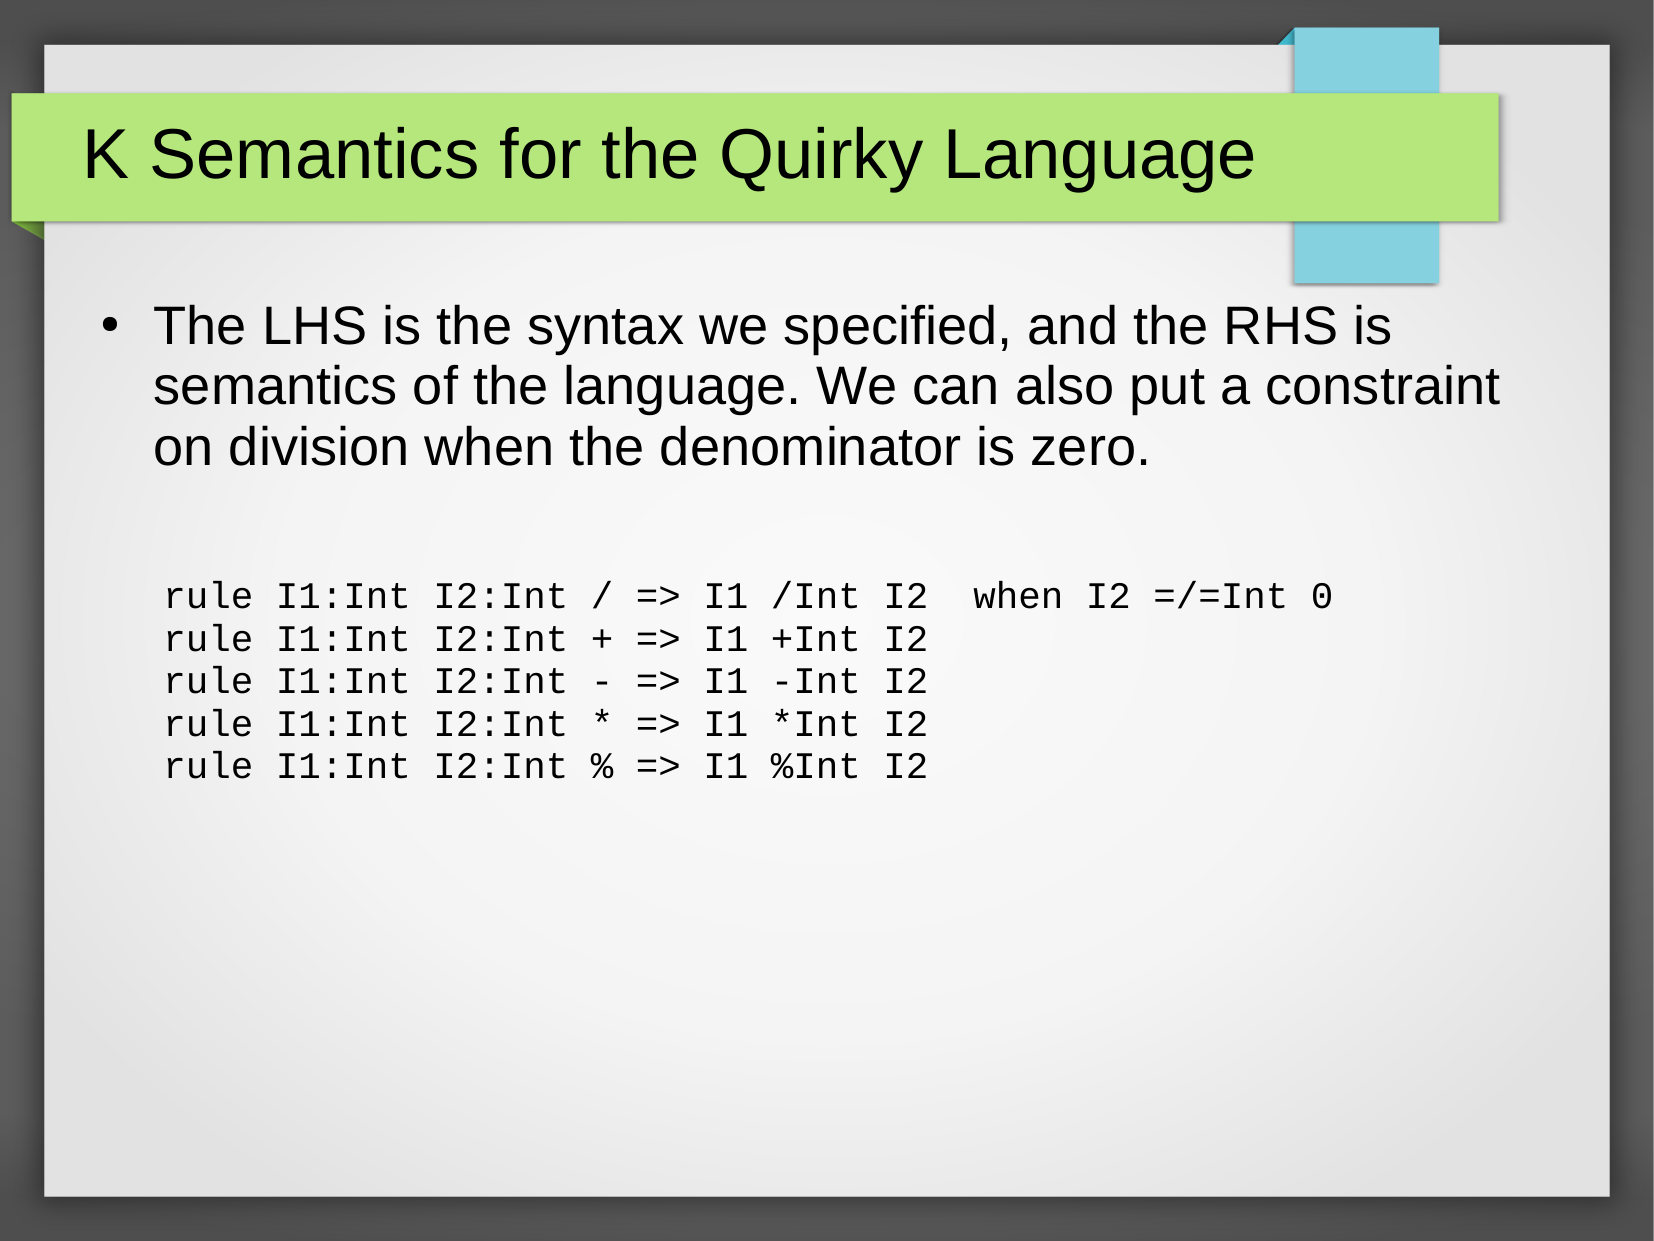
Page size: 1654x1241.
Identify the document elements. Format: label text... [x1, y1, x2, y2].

list The LHS is the syntax we specified, and the RHS is semantics of the language. We can also put a constraint on division when the denominator is zero. [82, 295, 1571, 496]
title K Semantics for the Quirky Language [82, 94, 1264, 213]
text_box rule I1:Int I2:Int / => I1 /Int I2 when I2 =/=Int 0 rule I1:Int I2:Int + => I1 +Int I2 rule I1:Int I2:Int - => I1 -Int I2 rule I1:Int I2:Int * => I1 *Int I2 rule I1:Int I2:Int % => I1 %Int I2 [148, 570, 1531, 811]
picture [0, 0, 1654, 1241]
